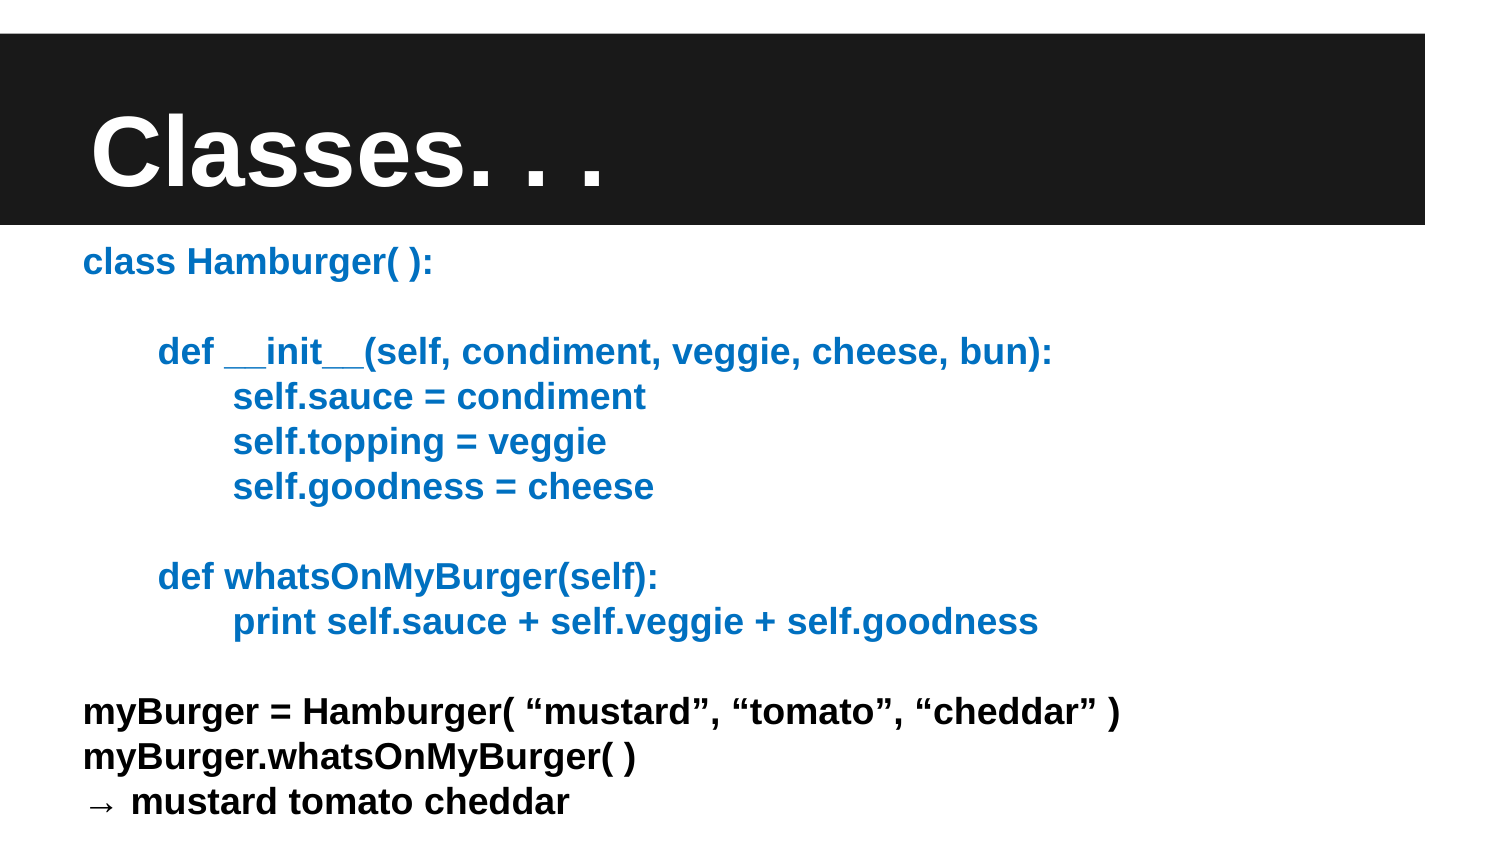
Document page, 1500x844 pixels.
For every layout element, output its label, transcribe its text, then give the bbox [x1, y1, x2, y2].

list class Hamburger( ): def __init__(self, condiment, veggie, cheese, bun): self.sauce = condiment self.topping = veggie self.goodness = cheese def whatsOnMyBurger(self): print self.sauce + self.veggie + self.goodness myBurger = Hamburger( “mustard”, “tomato”, “cheddar” ) myBurger.whatsOnMyBurger( ) → mustard tomato cheddar [67, 221, 1418, 821]
title Classes. . . [75, 33, 1425, 221]
